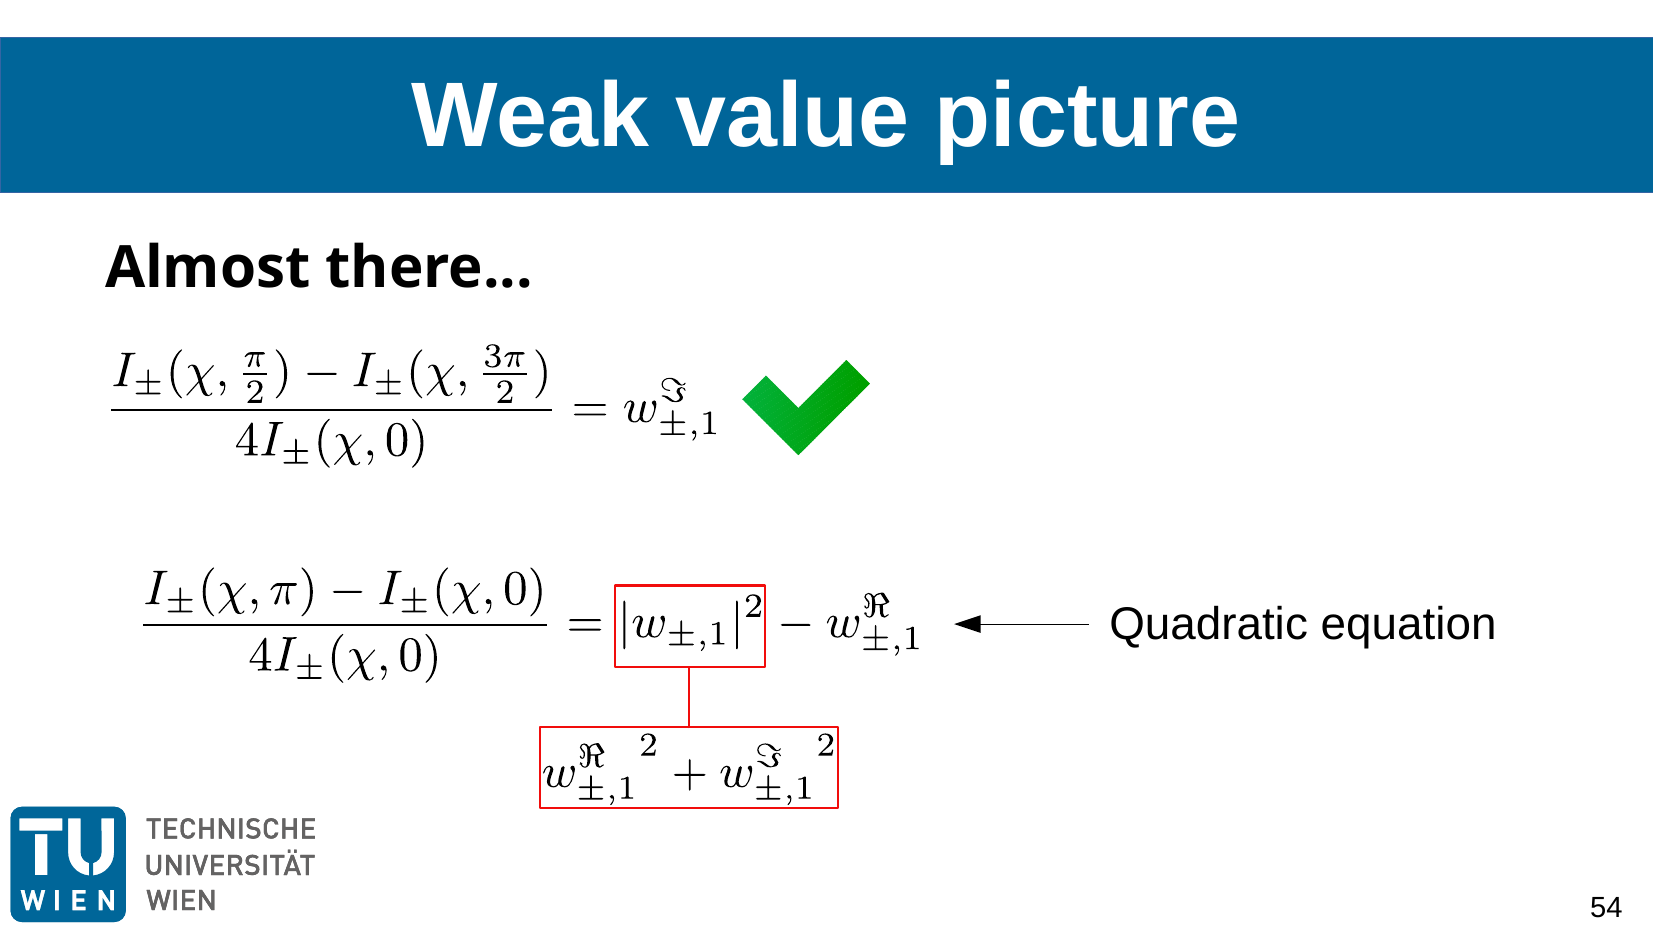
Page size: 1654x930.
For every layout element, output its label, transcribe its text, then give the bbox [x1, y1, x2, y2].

picture [125, 559, 924, 689]
picture [541, 728, 837, 807]
picture [616, 587, 764, 666]
picture [105, 338, 726, 471]
picture [742, 359, 871, 456]
list Almost there... [105, 225, 1593, 316]
title Weak value picture [0, 37, 1653, 193]
text_box Quadratic equation [1094, 590, 1516, 709]
